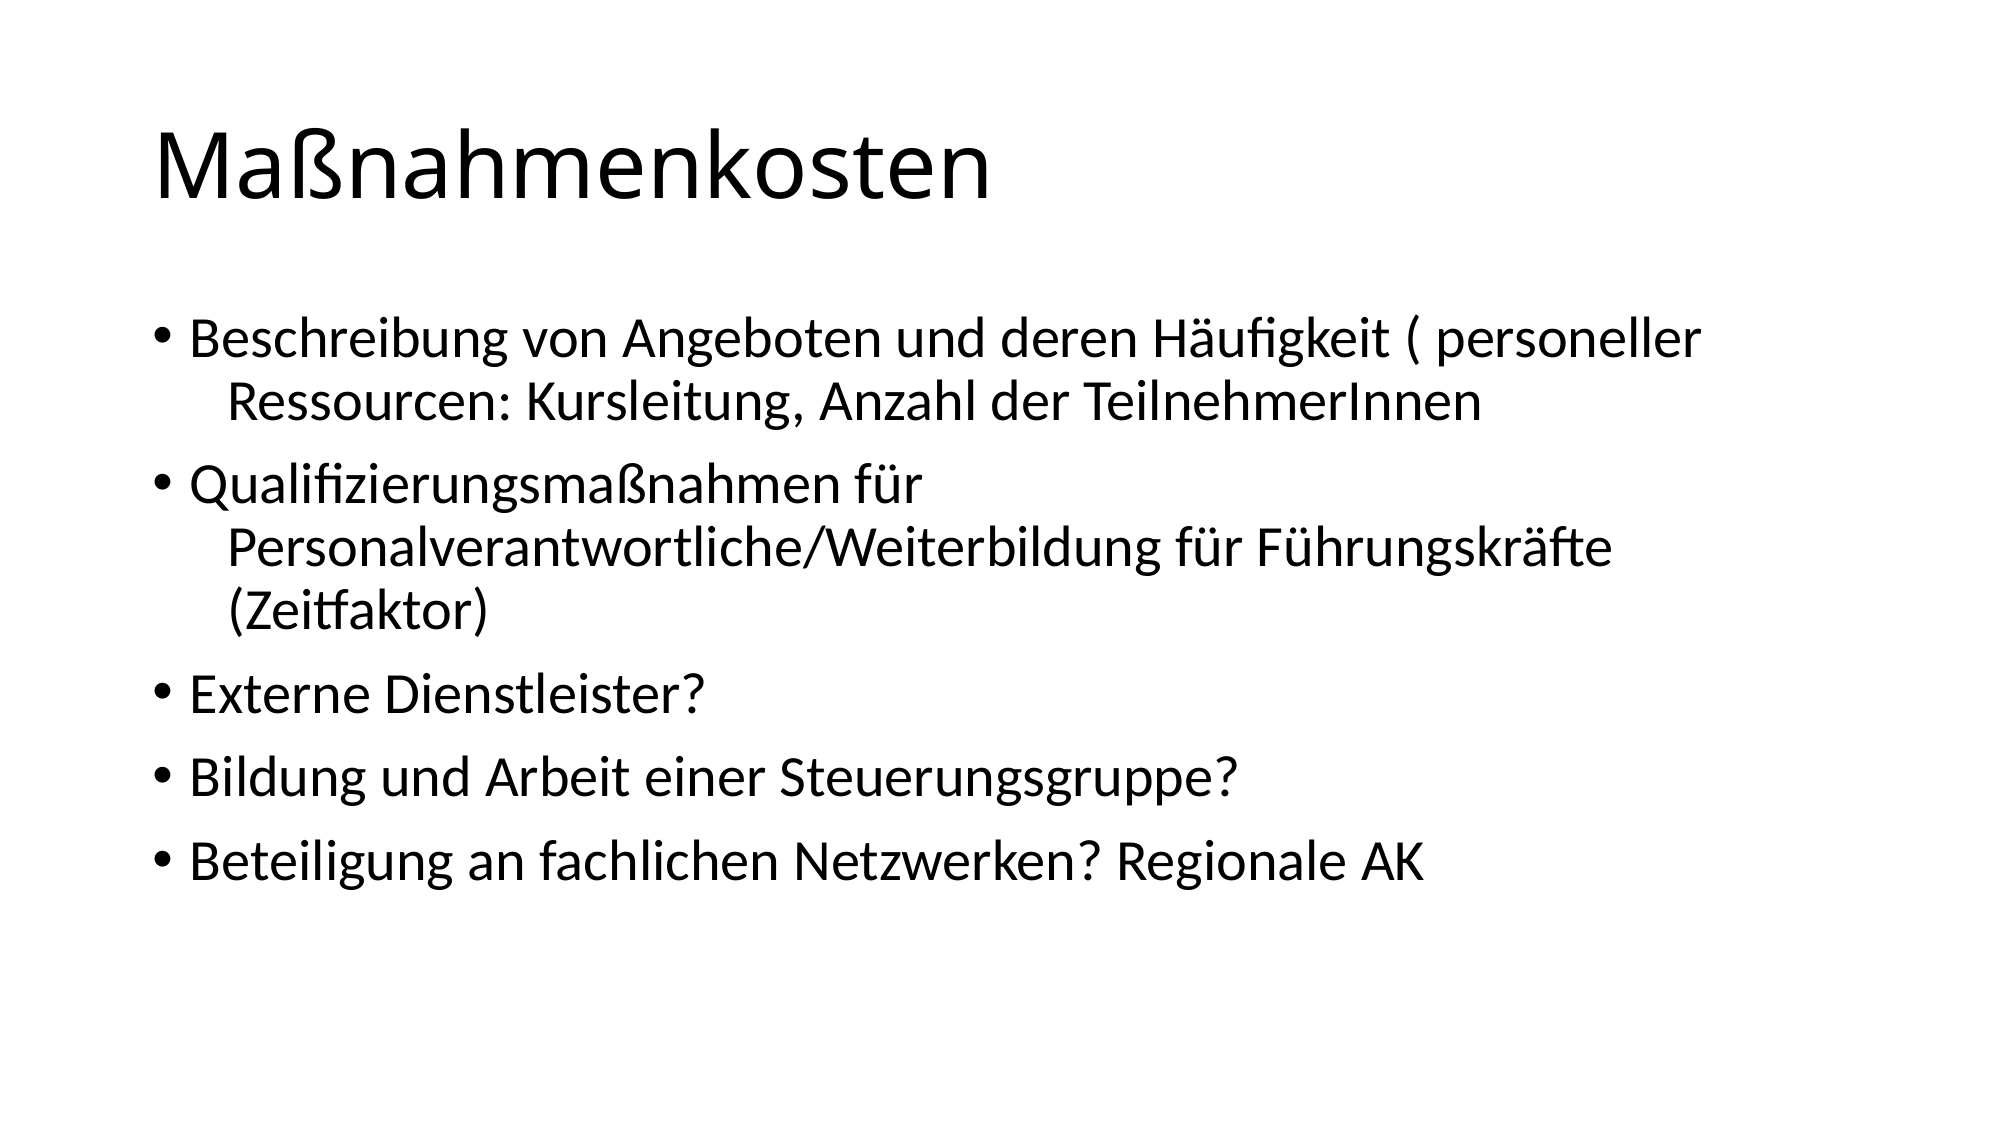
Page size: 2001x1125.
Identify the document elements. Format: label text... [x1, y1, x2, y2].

title Maßnahmenkosten [137, 59, 1863, 278]
list Beschreibung von Angeboten und deren Häufigkeit ( personeller Ressourcen: Kursleitung, Anzahl der TeilnehmerInnen Qualifizierungsmaßnahmen für Personalverantwortliche/Weiterbildung für Führungskräfte (Zeitfaktor) Externe Dienstleister? Bildung und Arbeit einer Steuerungsgruppe? Beteiligung an fachlichen Netzwerken? Regionale AK [137, 299, 1863, 1014]
